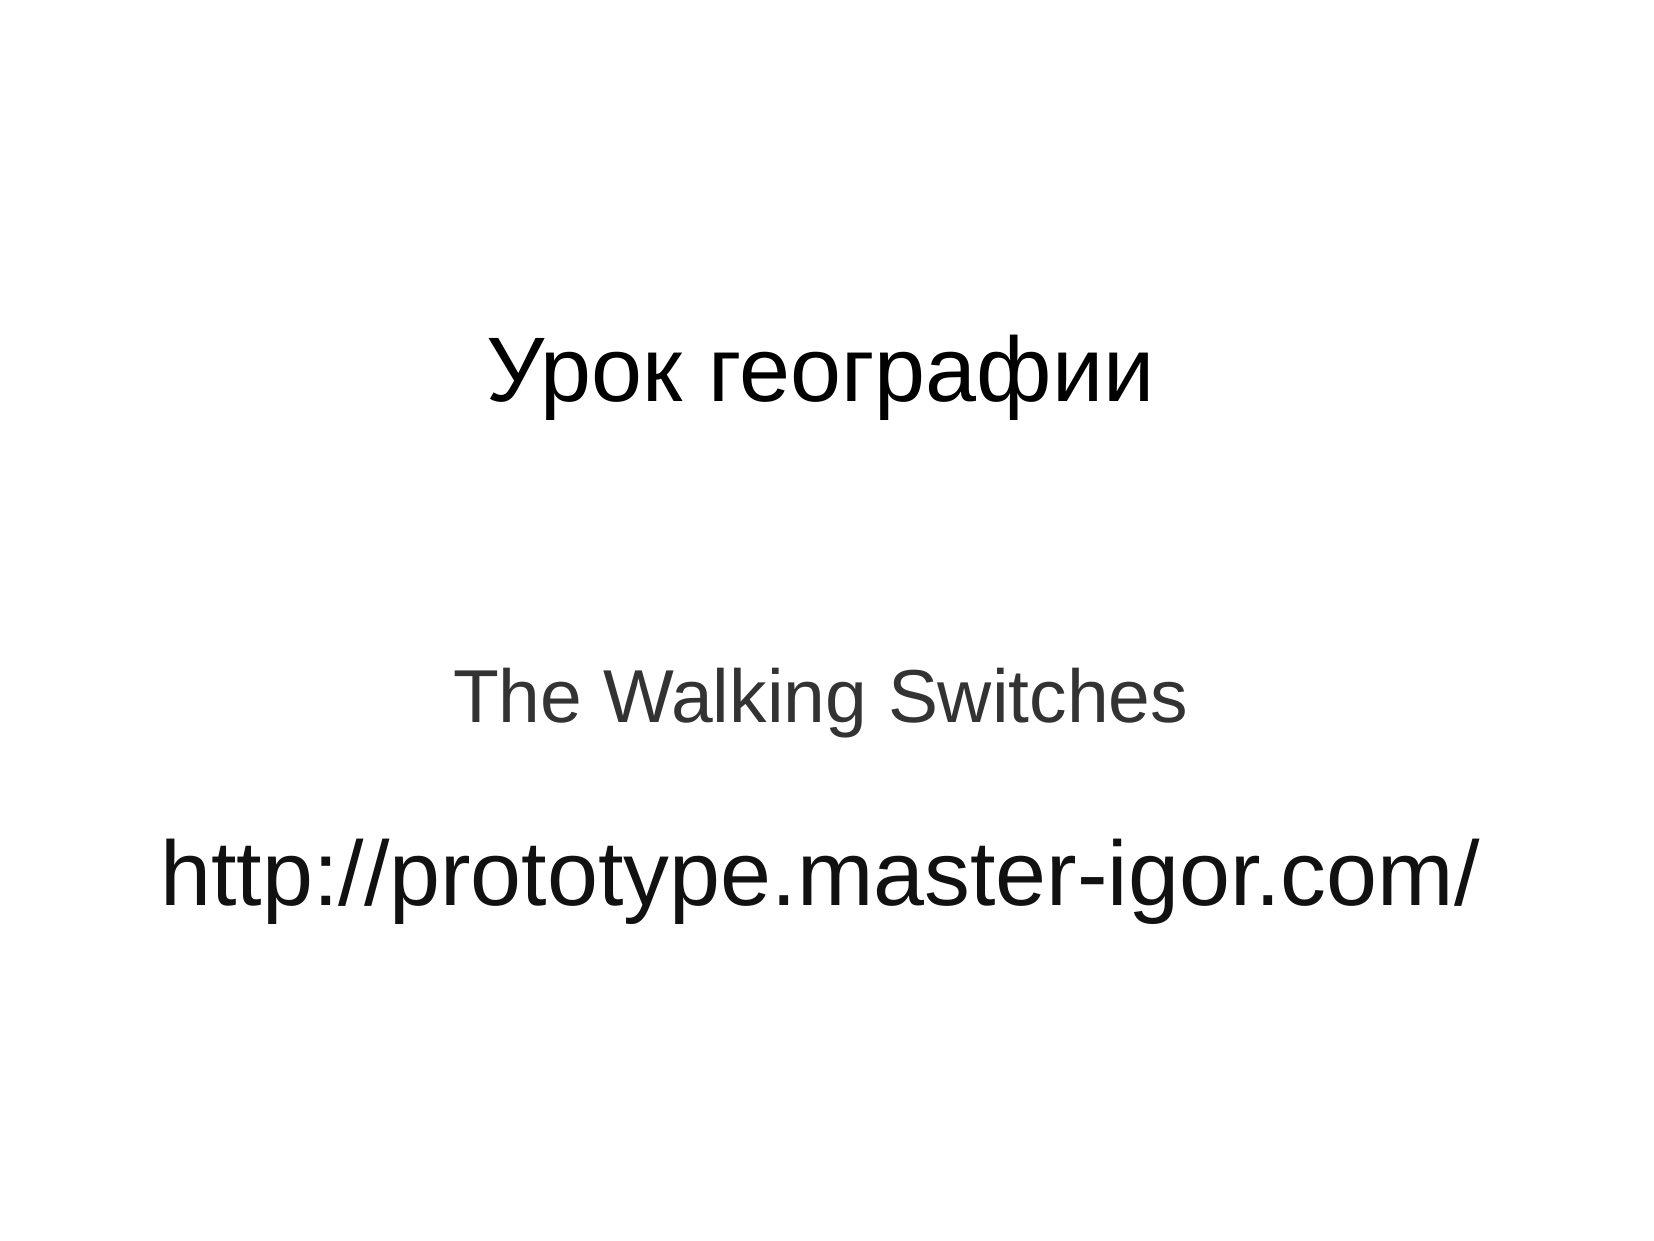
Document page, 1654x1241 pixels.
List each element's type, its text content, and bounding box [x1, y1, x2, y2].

title Урок географии [76, 265, 1565, 473]
title The Walking Switches http://prototype.master-igor.com/ [76, 654, 1565, 925]
